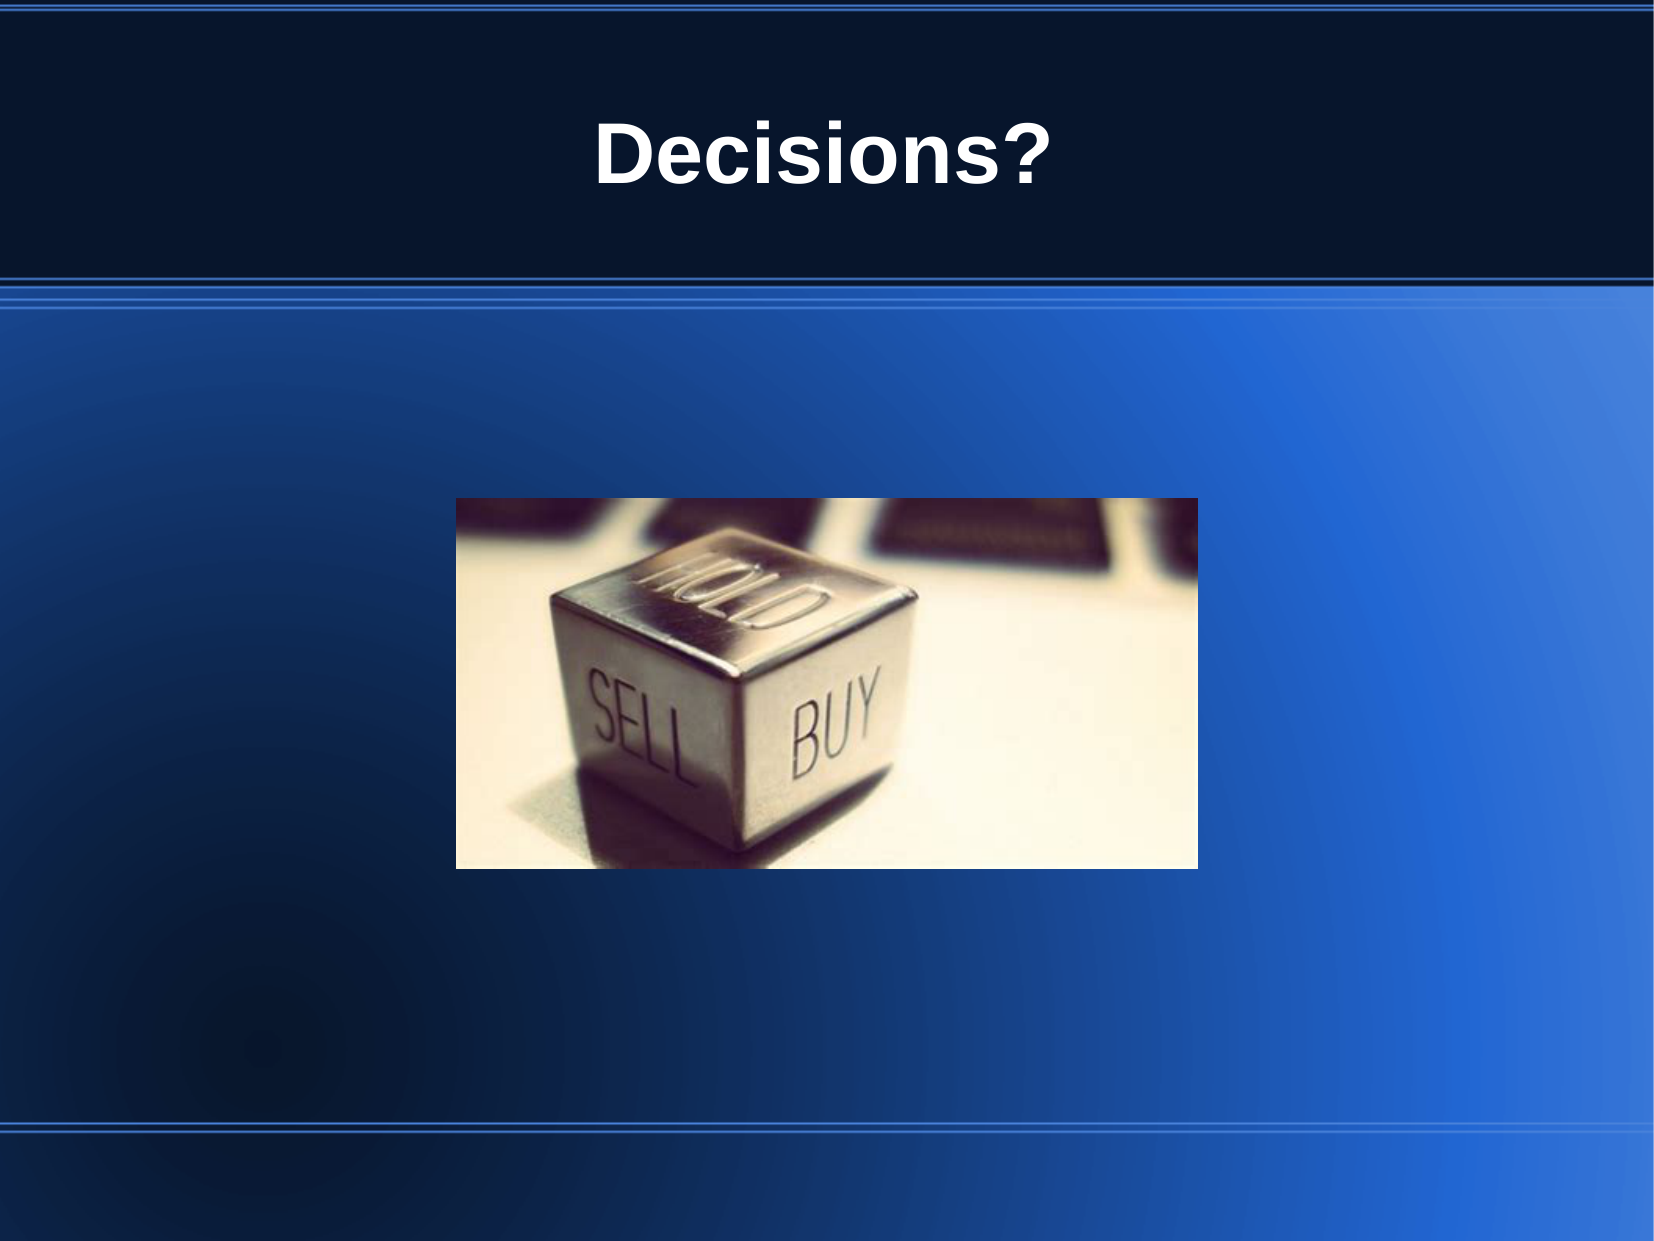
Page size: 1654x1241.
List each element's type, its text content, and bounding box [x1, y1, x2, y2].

text_box Decisions? [372, 105, 1276, 202]
picture [0, 0, 1654, 1241]
